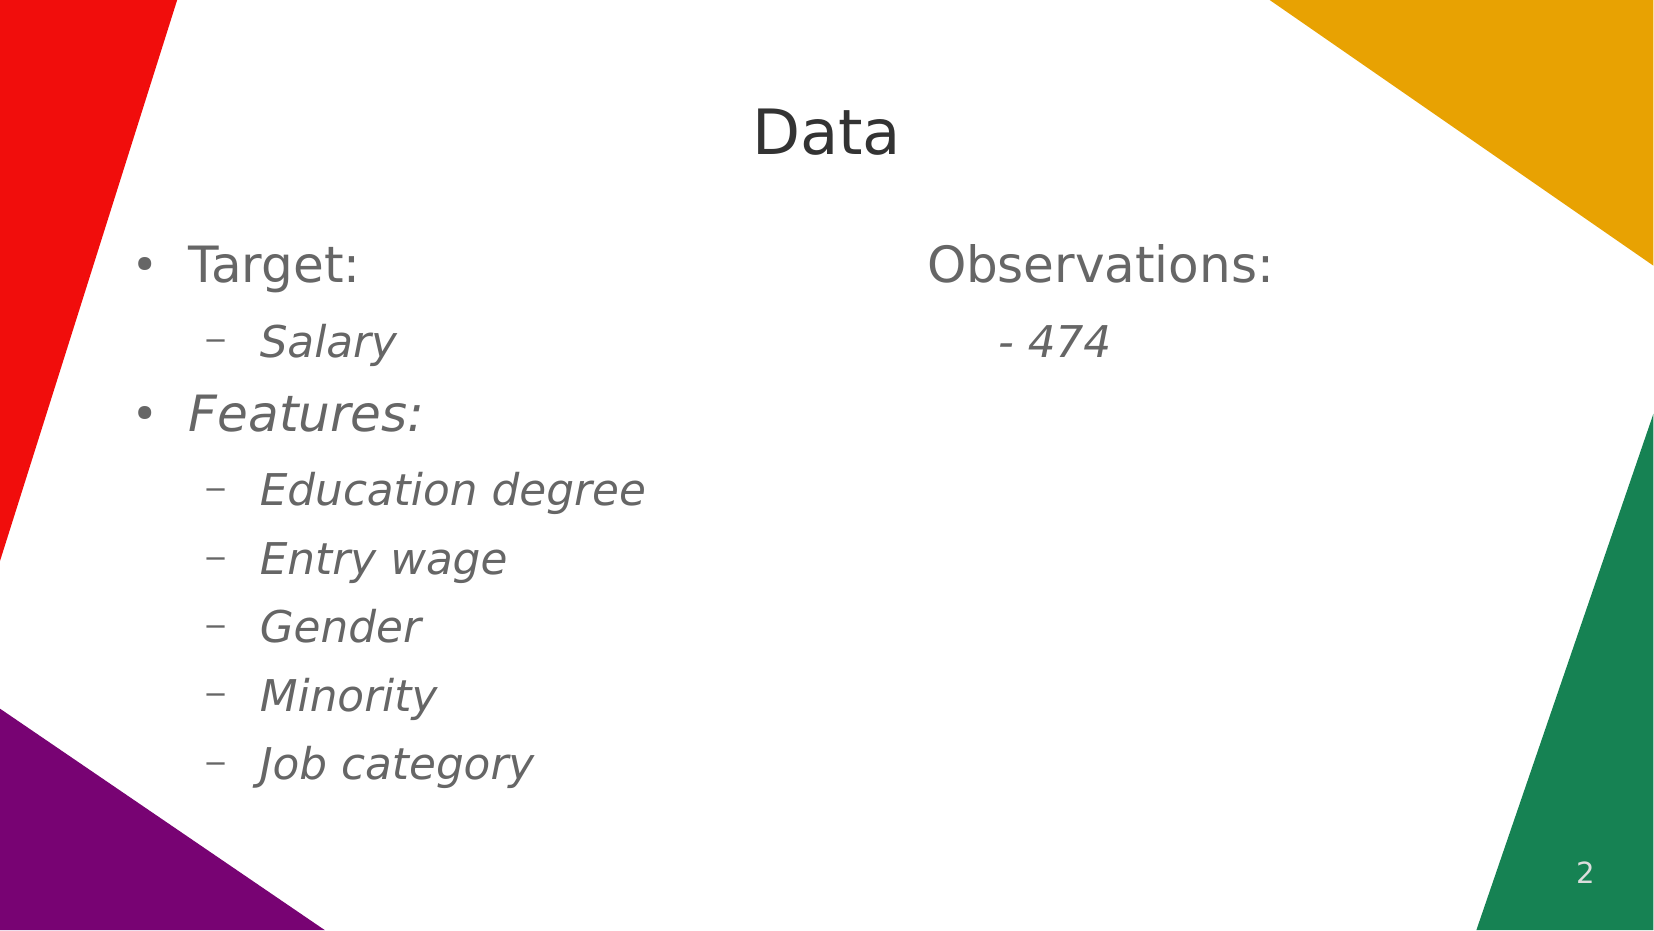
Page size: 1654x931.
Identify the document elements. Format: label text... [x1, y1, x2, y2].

title Data [118, 59, 1536, 207]
list Target: Observations: Salary - 474 Features: Education degree Entry wage Gender Minority Job category [118, 236, 1536, 827]
